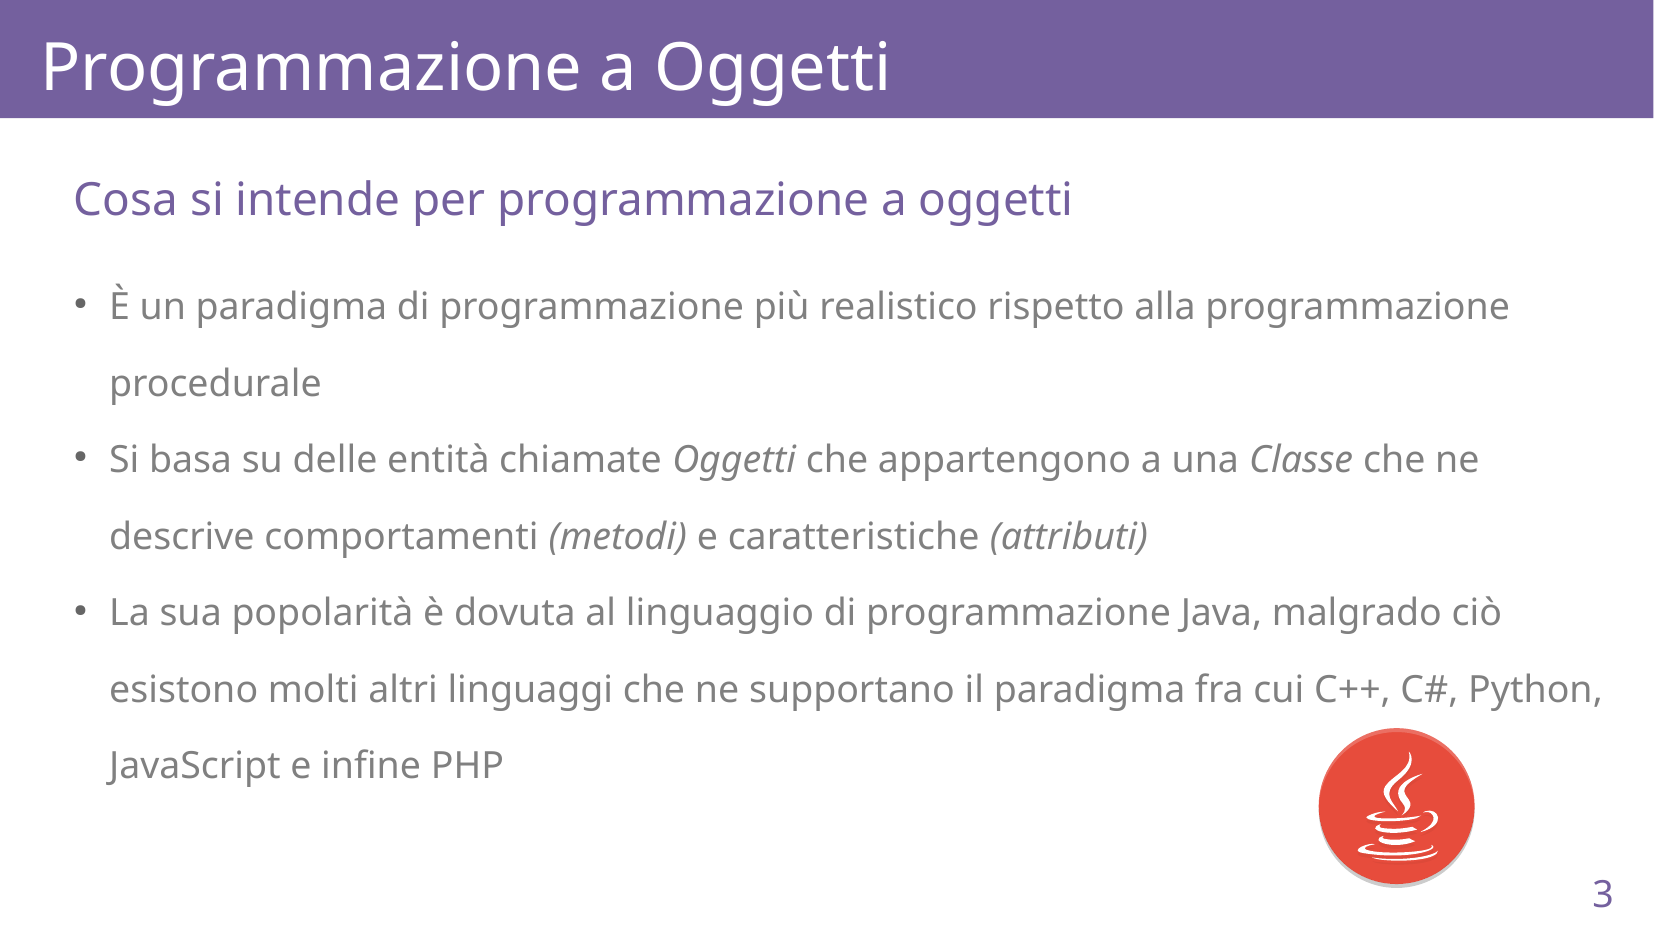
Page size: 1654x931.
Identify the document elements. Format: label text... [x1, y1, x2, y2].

text_box [0, 0, 1654, 119]
text_box <numero> [1510, 860, 1654, 931]
text_box È un paradigma di programmazione più realistico rispetto alla programmazione procedurale Si basa su delle entità chiamate Oggetti che appartengono a una Classe che ne descrive comportamenti (metodi) e caratteristiche (attributi) La sua popolarità è dovuta al linguaggio di programmazione Java, malgrado ciò esistono molti altri linguaggi che ne supportano il paradigma fra cui C++, C#, Python, JavaScript e infine PHP [59, 246, 1599, 734]
text_box Programmazione a Oggetti [25, 11, 942, 107]
text_box Cosa si intende per programmazione a oggetti [59, 158, 1107, 229]
picture [1299, 708, 1495, 904]
